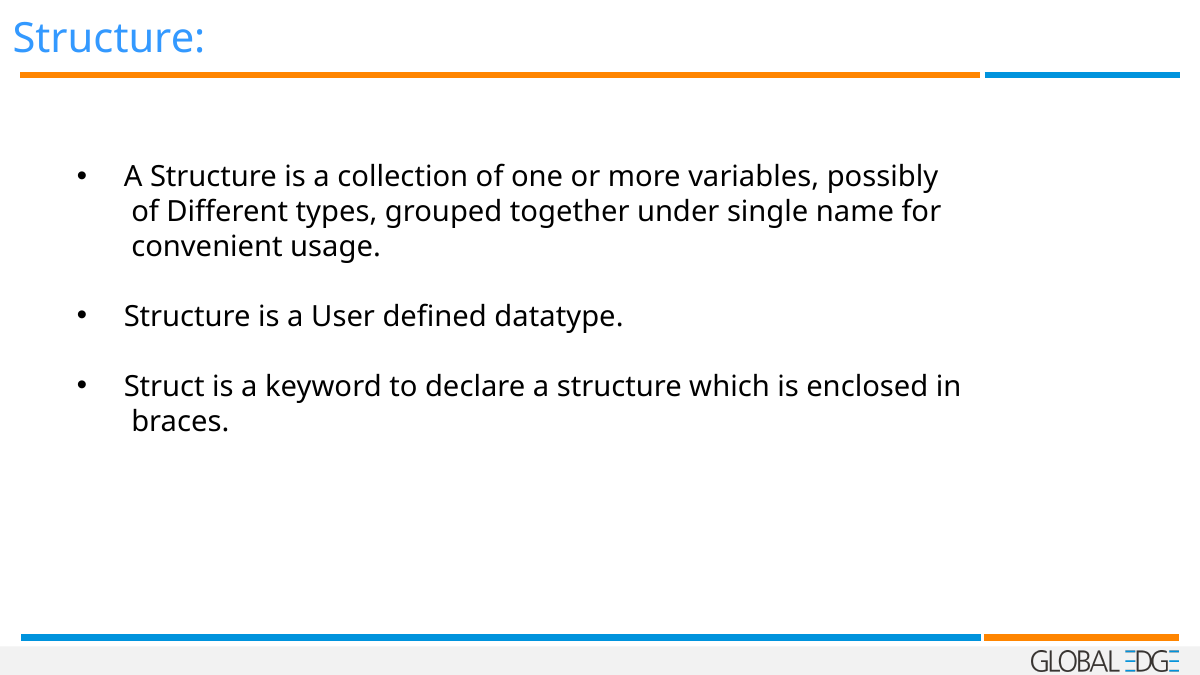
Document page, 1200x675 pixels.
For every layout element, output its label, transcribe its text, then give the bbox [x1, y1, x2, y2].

picture [1031, 650, 1179, 672]
title Structure: [12, 9, 1088, 63]
text_box A Structure is a collection of one or more variables, possibly of Different types, grouped together under single name for convenient usage. Structure is a User defined datatype. Struct is a keyword to declare a structure which is enclosed in braces. [61, 149, 1182, 445]
